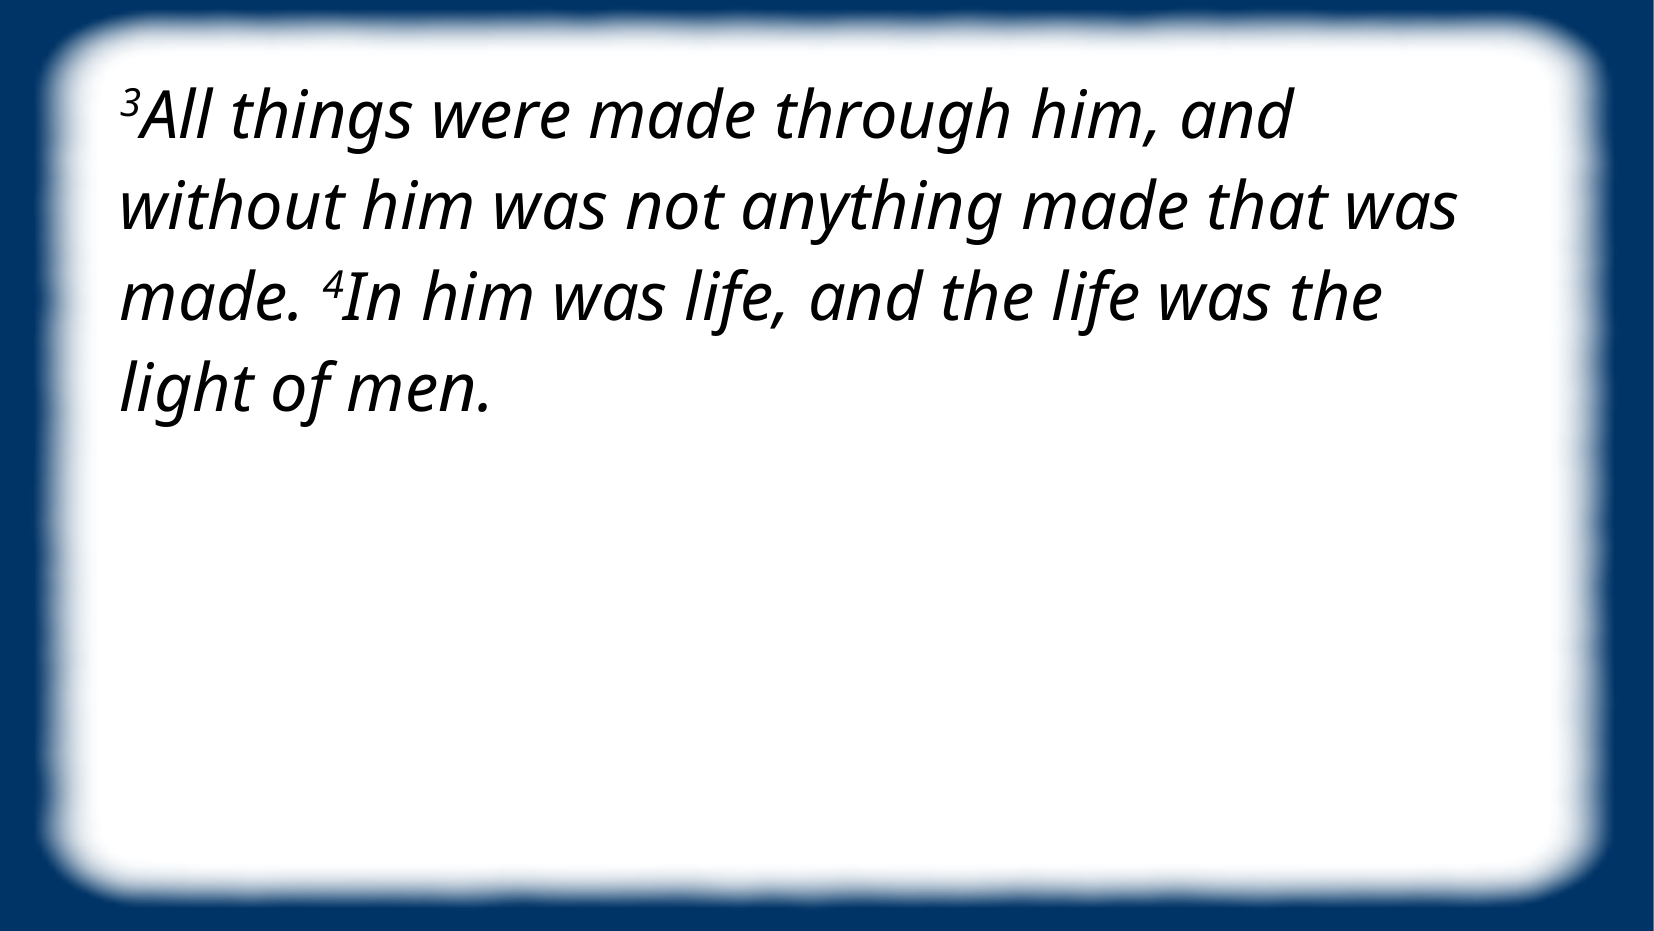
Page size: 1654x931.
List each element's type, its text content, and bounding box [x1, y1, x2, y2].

picture [0, 0, 1654, 931]
text_box 3All things were made through him, and without him was not anything made that was made. 4In him was life, and the life was the light of men. [105, 60, 1546, 430]
